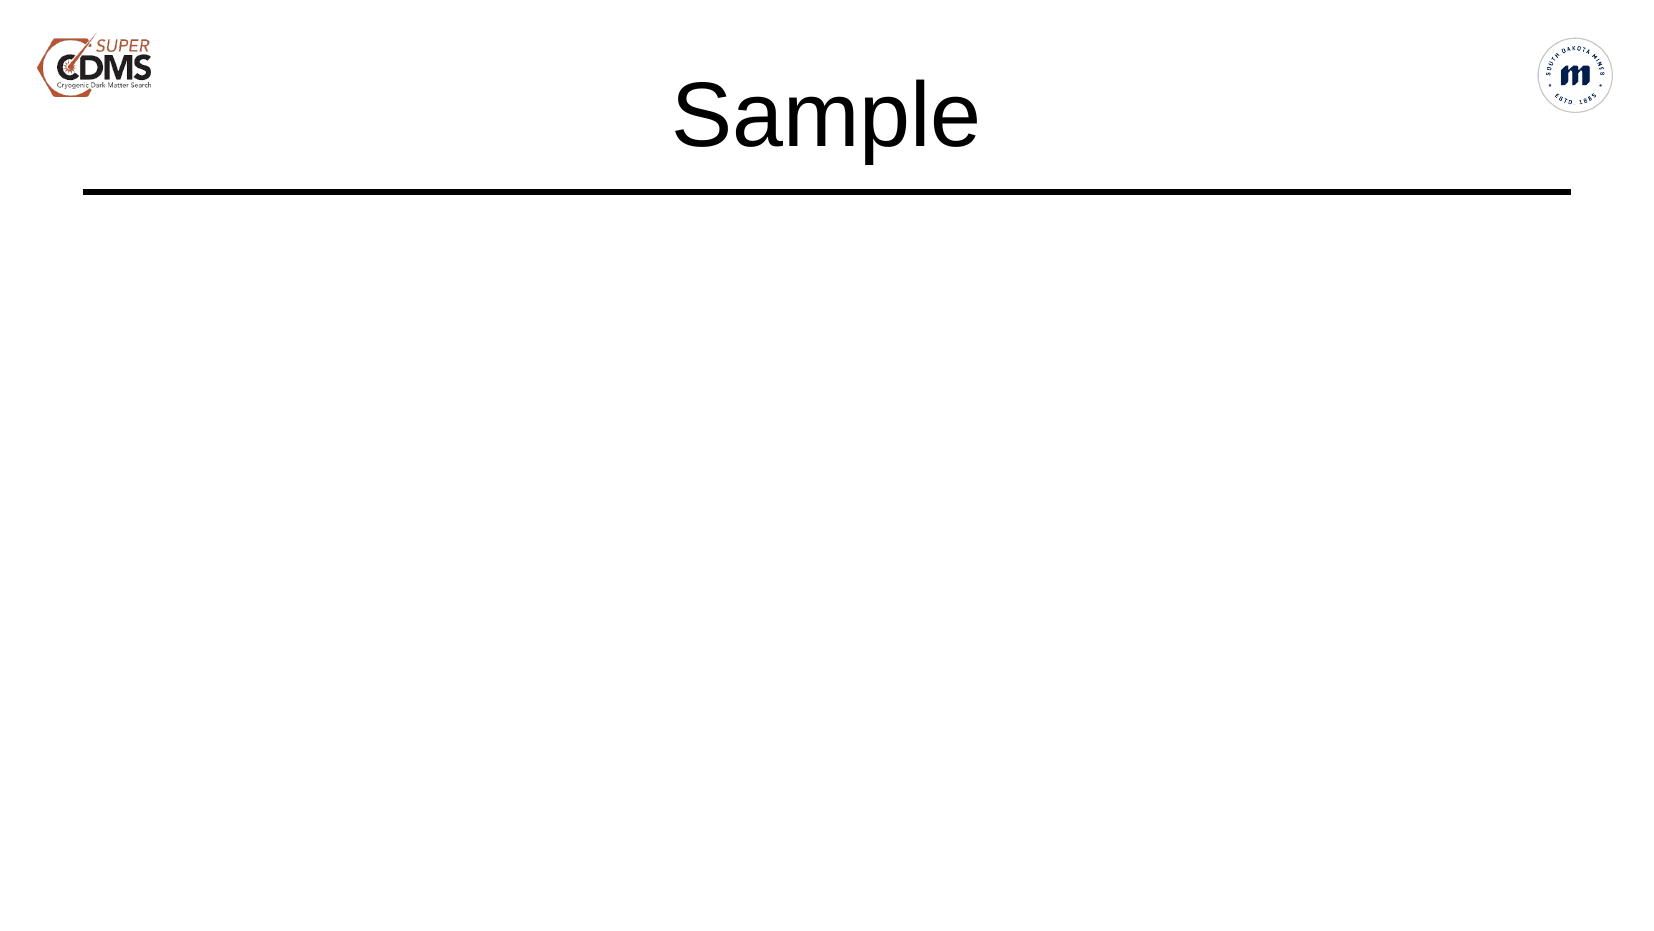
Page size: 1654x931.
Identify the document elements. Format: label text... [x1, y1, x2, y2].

title Sample [82, 37, 1571, 193]
picture [37, 32, 151, 97]
picture [1571, 37, 1613, 113]
